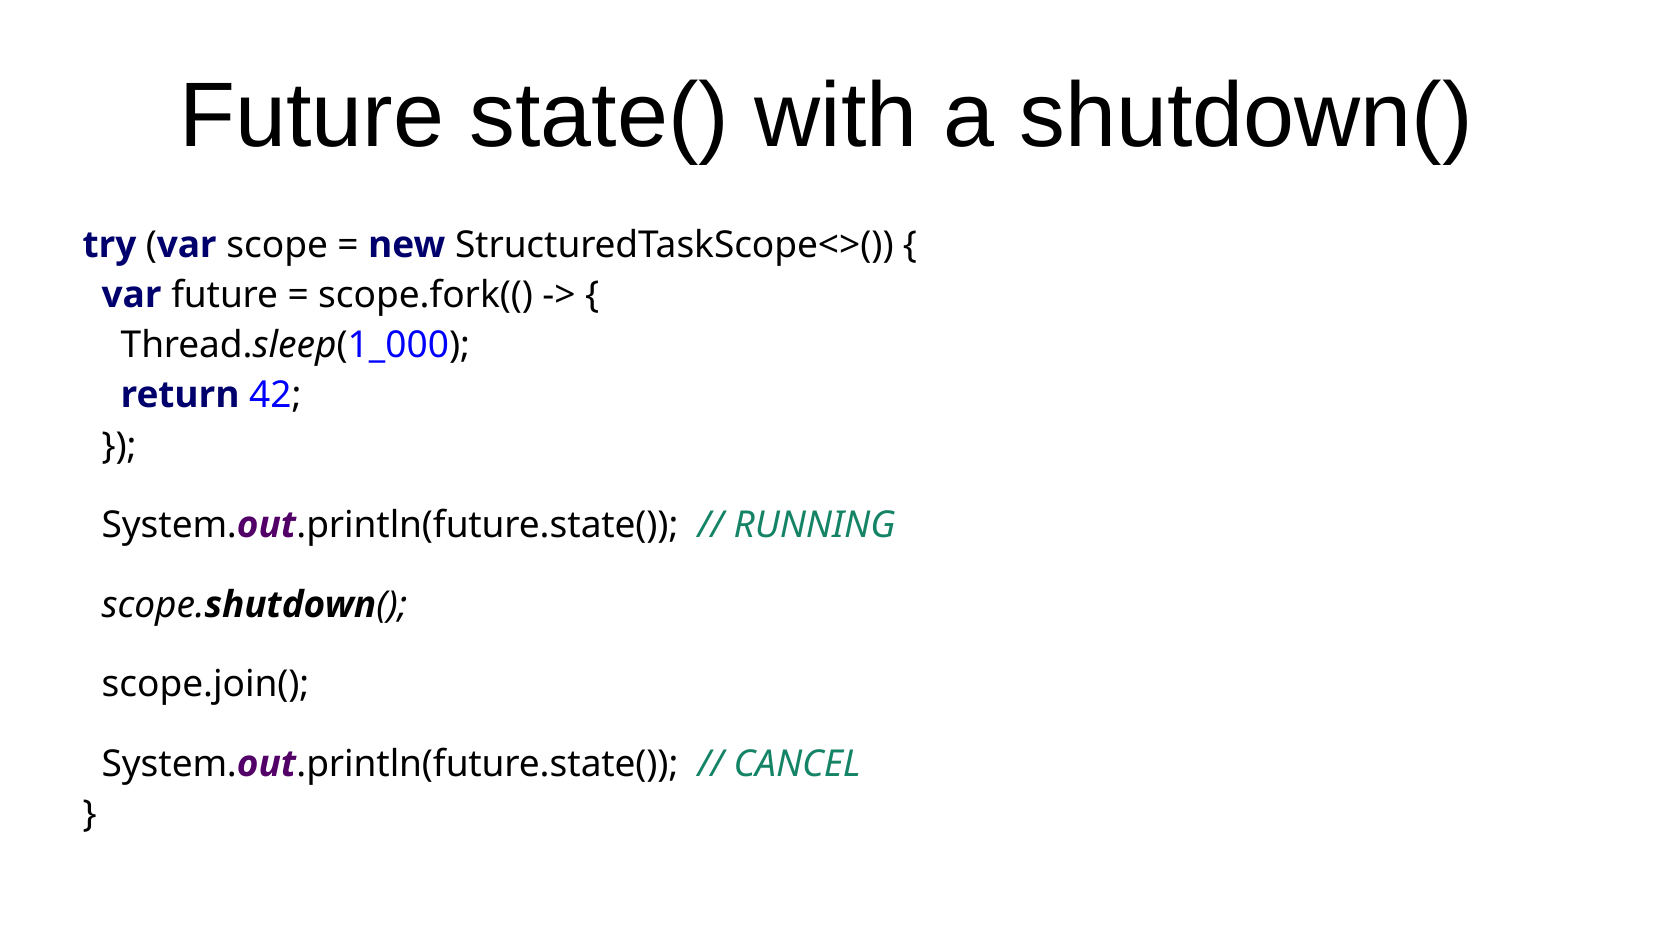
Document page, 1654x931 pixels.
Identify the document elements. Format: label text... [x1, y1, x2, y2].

title Future state() with a shutdown() [63, 12, 1590, 218]
list try (var scope = new StructuredTaskScope<>()) { var future = scope.fork(() -> { Thread.sleep(1_000); return 42; }); System.out.println(future.state()); // RUNNING scope.shutdown(); scope.join(); System.out.println(future.state()); // CANCEL } [82, 217, 1571, 841]
